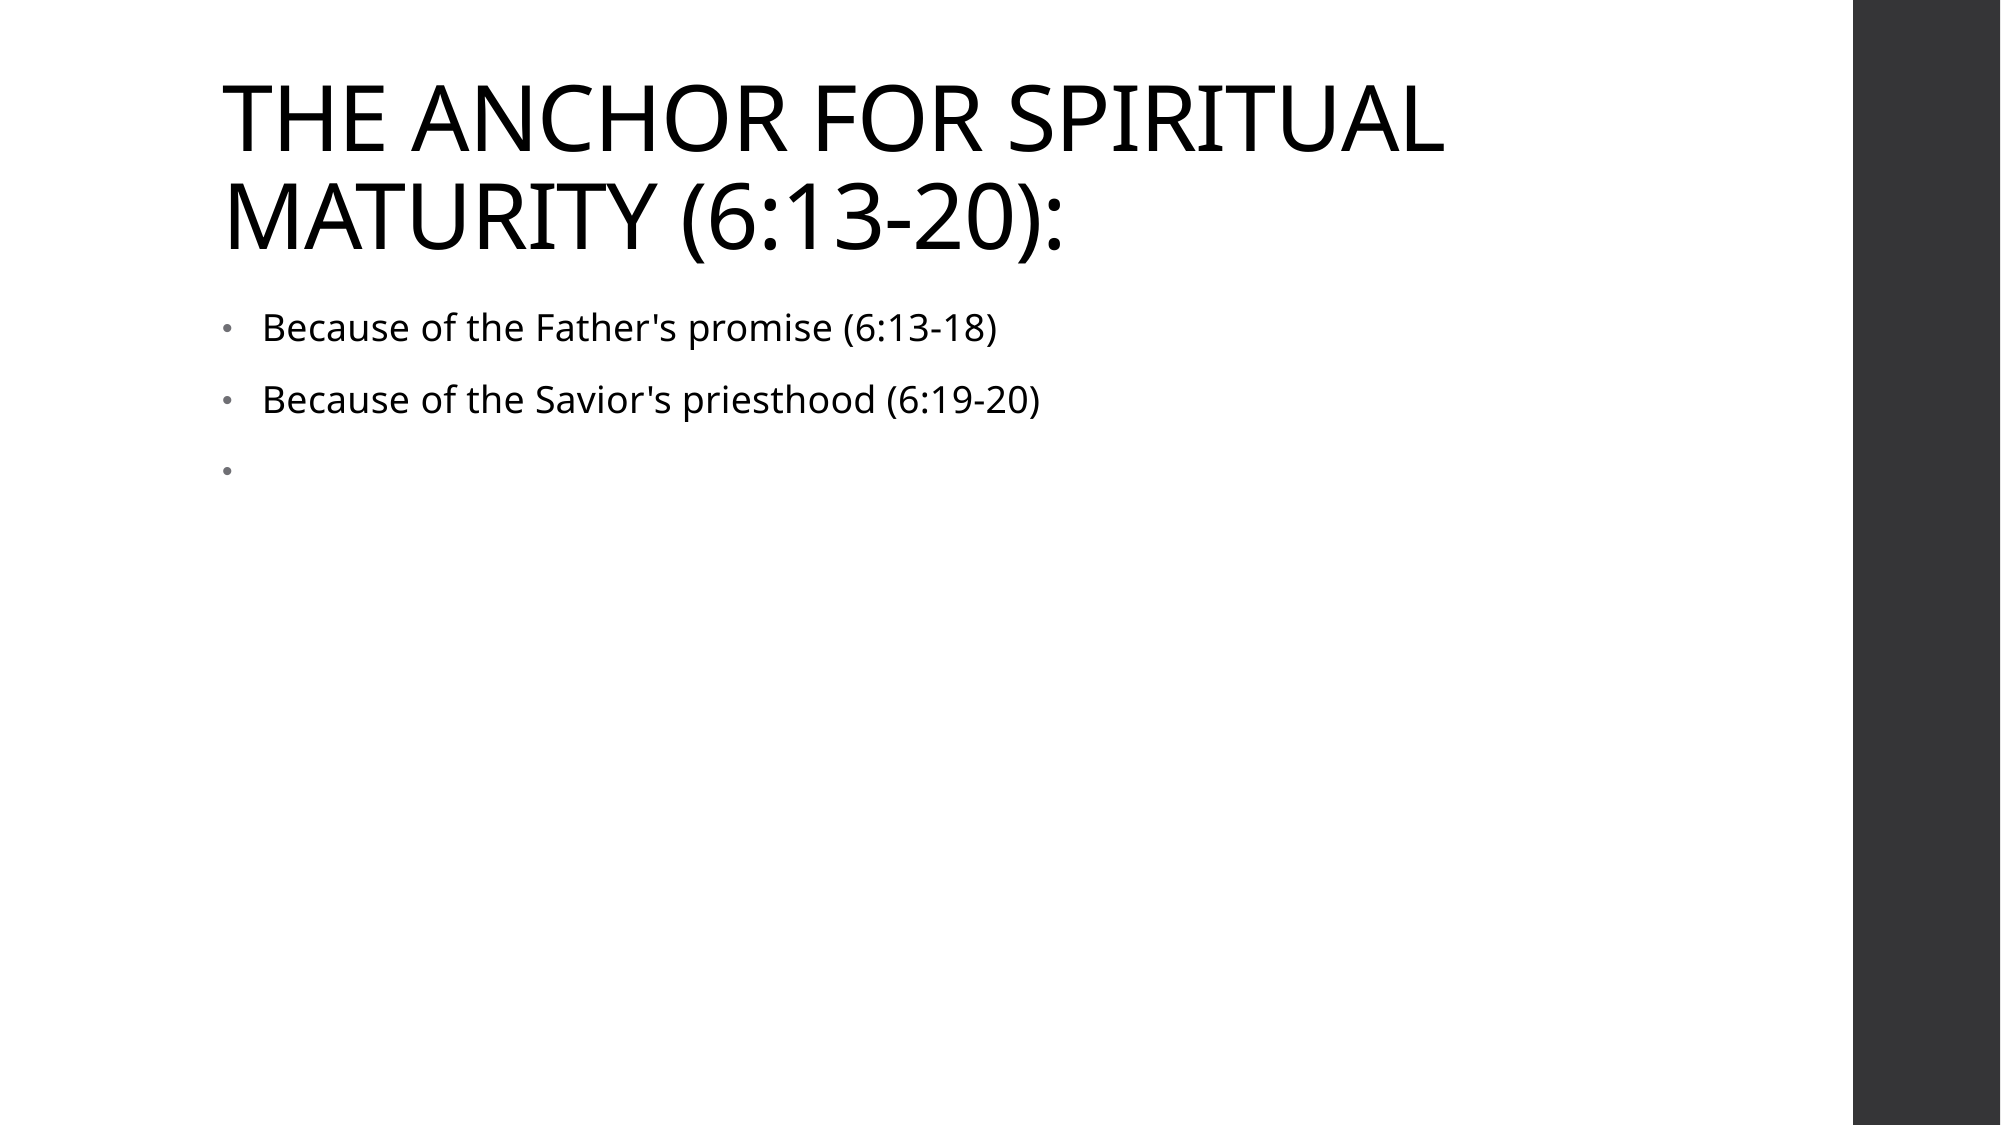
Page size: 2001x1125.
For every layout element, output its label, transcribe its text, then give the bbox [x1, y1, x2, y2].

list Because of the Father's promise (6:13-18) Because of the Savior's priesthood (6:19-20) [206, 299, 1617, 1014]
title THE ANCHOR FOR SPIRITUAL MATURITY (6:13-20): [206, 60, 1797, 278]
